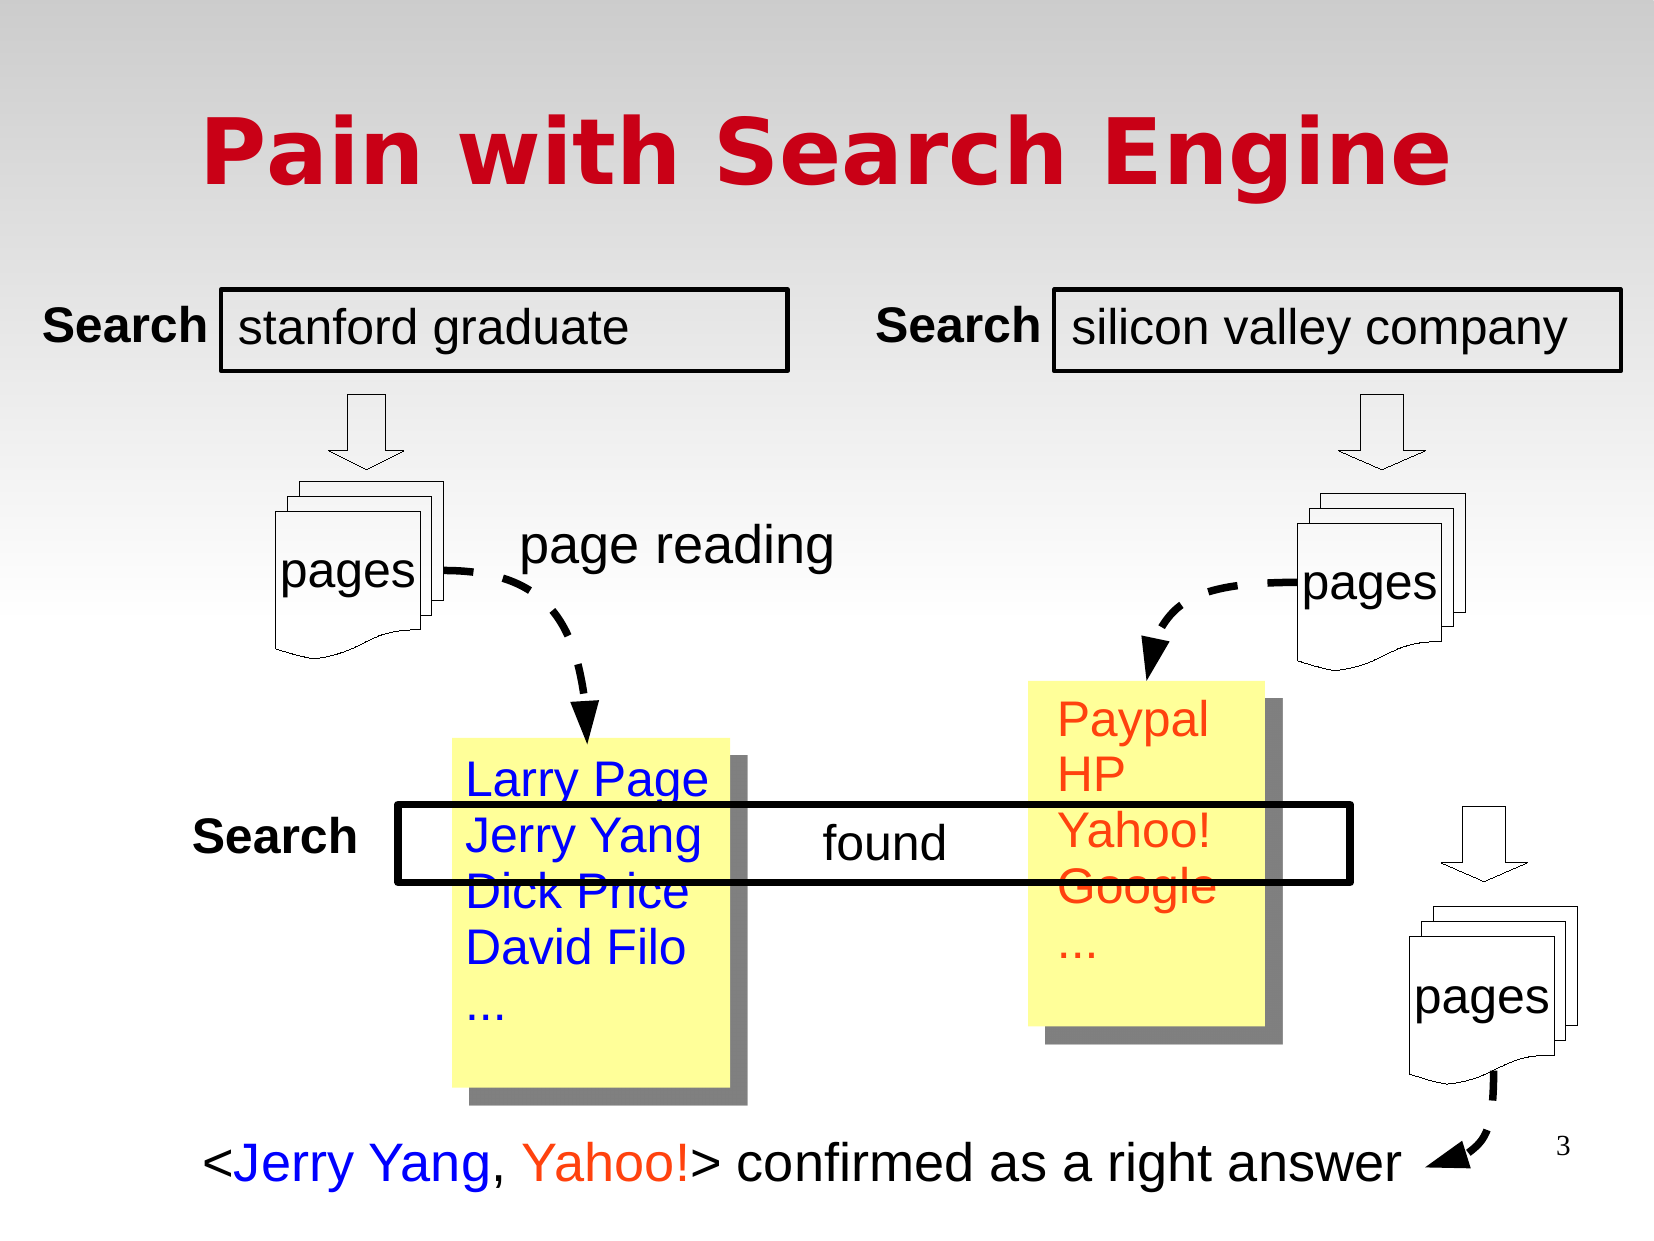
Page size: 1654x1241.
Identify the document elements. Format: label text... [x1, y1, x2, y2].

text_box Search [860, 290, 1059, 370]
text_box Search [27, 289, 226, 370]
text_box pages [275, 481, 444, 659]
text_box pages [1409, 906, 1578, 1085]
text_box found [398, 804, 1351, 883]
text_box page reading [493, 507, 863, 583]
text_box [588, 737, 731, 801]
text_box [1028, 886, 1265, 1027]
text_box Paypal HP Yahoo! Google ... [1042, 886, 1233, 1009]
text_box [452, 737, 586, 744]
text_box Larry Page Jerry Yang Dick Price David Filo ... [450, 744, 725, 801]
text_box <Jerry Yang, Yahoo!> confirmed as a right answer [187, 1125, 1426, 1210]
text_box pages [1297, 493, 1466, 671]
text_box silicon valley company [1054, 289, 1621, 371]
text_box [452, 886, 731, 1088]
text_box stanford graduate [220, 289, 788, 371]
title Pain with Search Engine [82, 49, 1571, 257]
text_box Search [177, 801, 376, 881]
text_box Paypal HP Yahoo! Google ... [1042, 683, 1233, 801]
text_box Larry Page Jerry Yang Dick Price David Filo ... [450, 886, 725, 1070]
text_box [1028, 680, 1265, 801]
